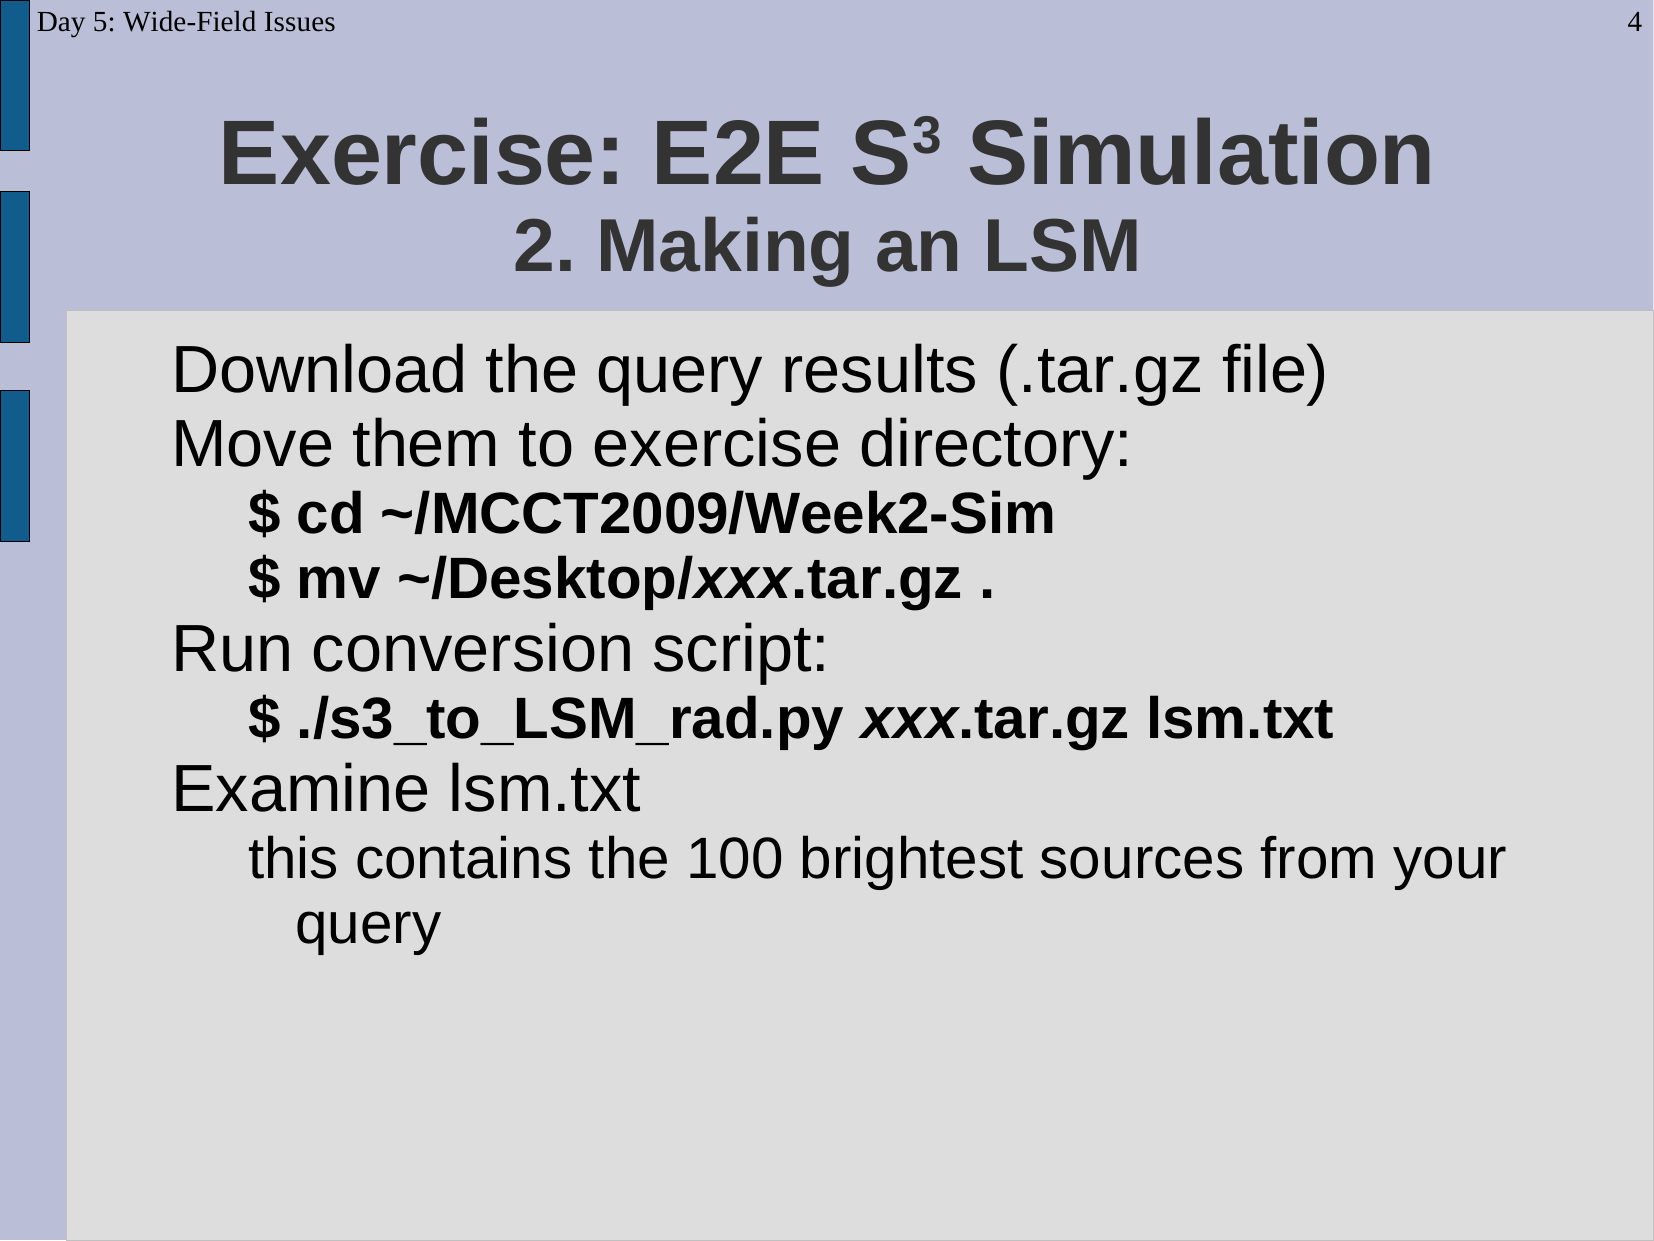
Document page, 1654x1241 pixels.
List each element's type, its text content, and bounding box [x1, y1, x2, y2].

title Exercise: E2E S3 Simulation 2. Making an LSM [121, 86, 1534, 303]
list Download the query results (.tar.gz file) Move them to exercise directory: $ cd ~/MCCT2009/Week2-Sim $ mv ~/Desktop/xxx.tar.gz . Run conversion script: $ ./s3_to_LSM_rad.py xxx.tar.gz lsm.txt Examine lsm.txt this contains the 100 brightest sources from your query [153, 331, 1566, 1099]
